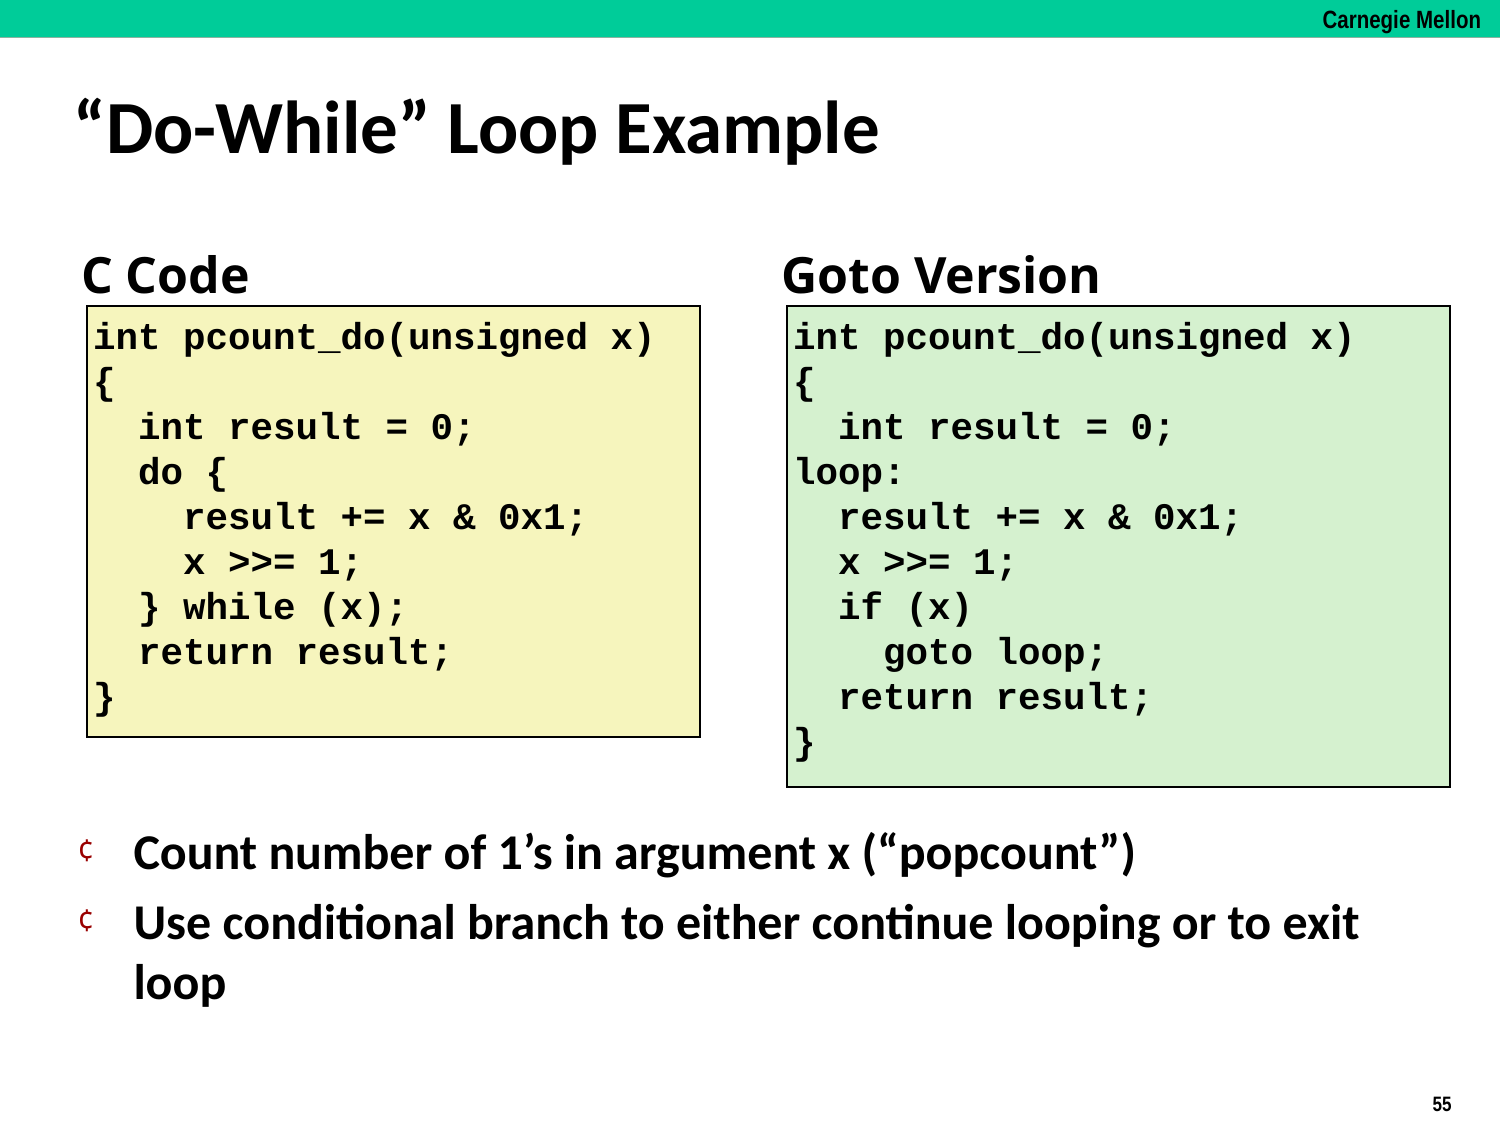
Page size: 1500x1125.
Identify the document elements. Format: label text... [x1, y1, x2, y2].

list Count number of 1’s in argument x (“popcount”) Use conditional branch to either continue looping or to exit loop [62, 812, 1438, 1023]
title “Do-While” Loop Example [58, 71, 1304, 197]
text_box int pcount_do(unsigned x) { int result = 0; loop: result += x & 0x1; x >>= 1; if (x) goto loop; return result; } [786, 305, 1450, 788]
text_box int pcount_do(unsigned x) { int result = 0; do { result += x & 0x1; x >>= 1; } while (x); return result; } [86, 305, 700, 738]
text_box Goto Version [774, 237, 1155, 311]
text_box C Code [75, 237, 505, 311]
text_box Carnegie Mellon [1322, 3, 1500, 33]
